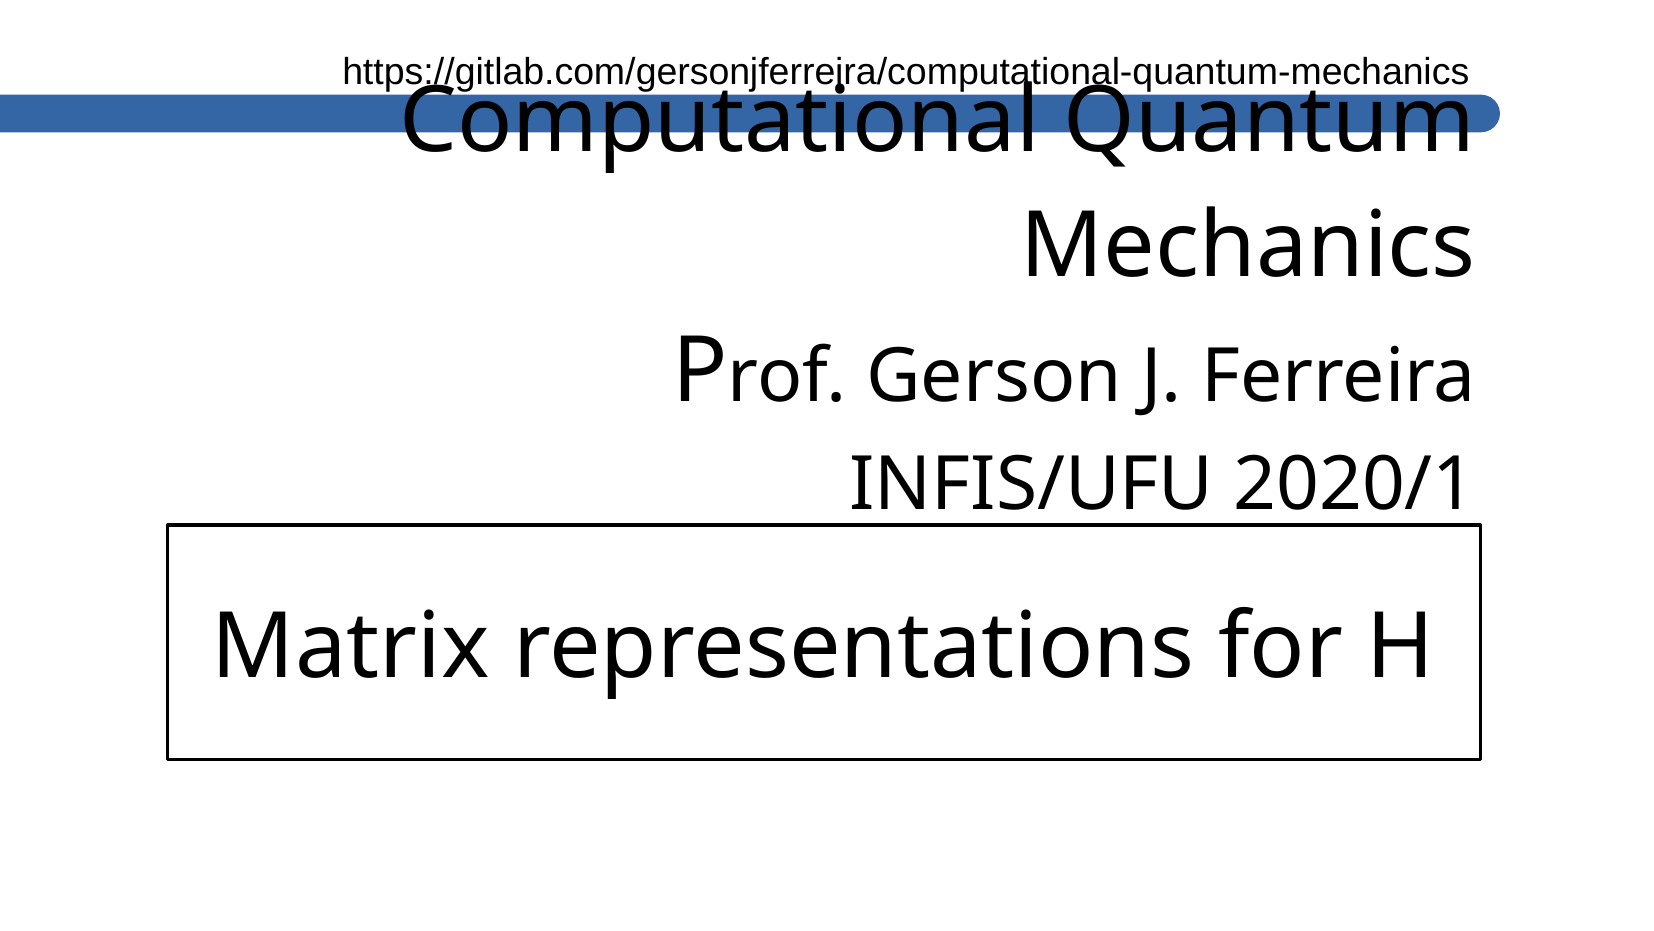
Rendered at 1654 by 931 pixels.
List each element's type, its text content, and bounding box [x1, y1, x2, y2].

title Matrix representations for H [167, 525, 1481, 760]
title Computational Quantum Mechanics Prof. Gerson J. Ferreira INFIS/UFU 2020/1 [351, 129, 1477, 456]
text_box https://gitlab.com/gersonjferreira/computational-quantum-mechanics [292, 42, 1501, 100]
